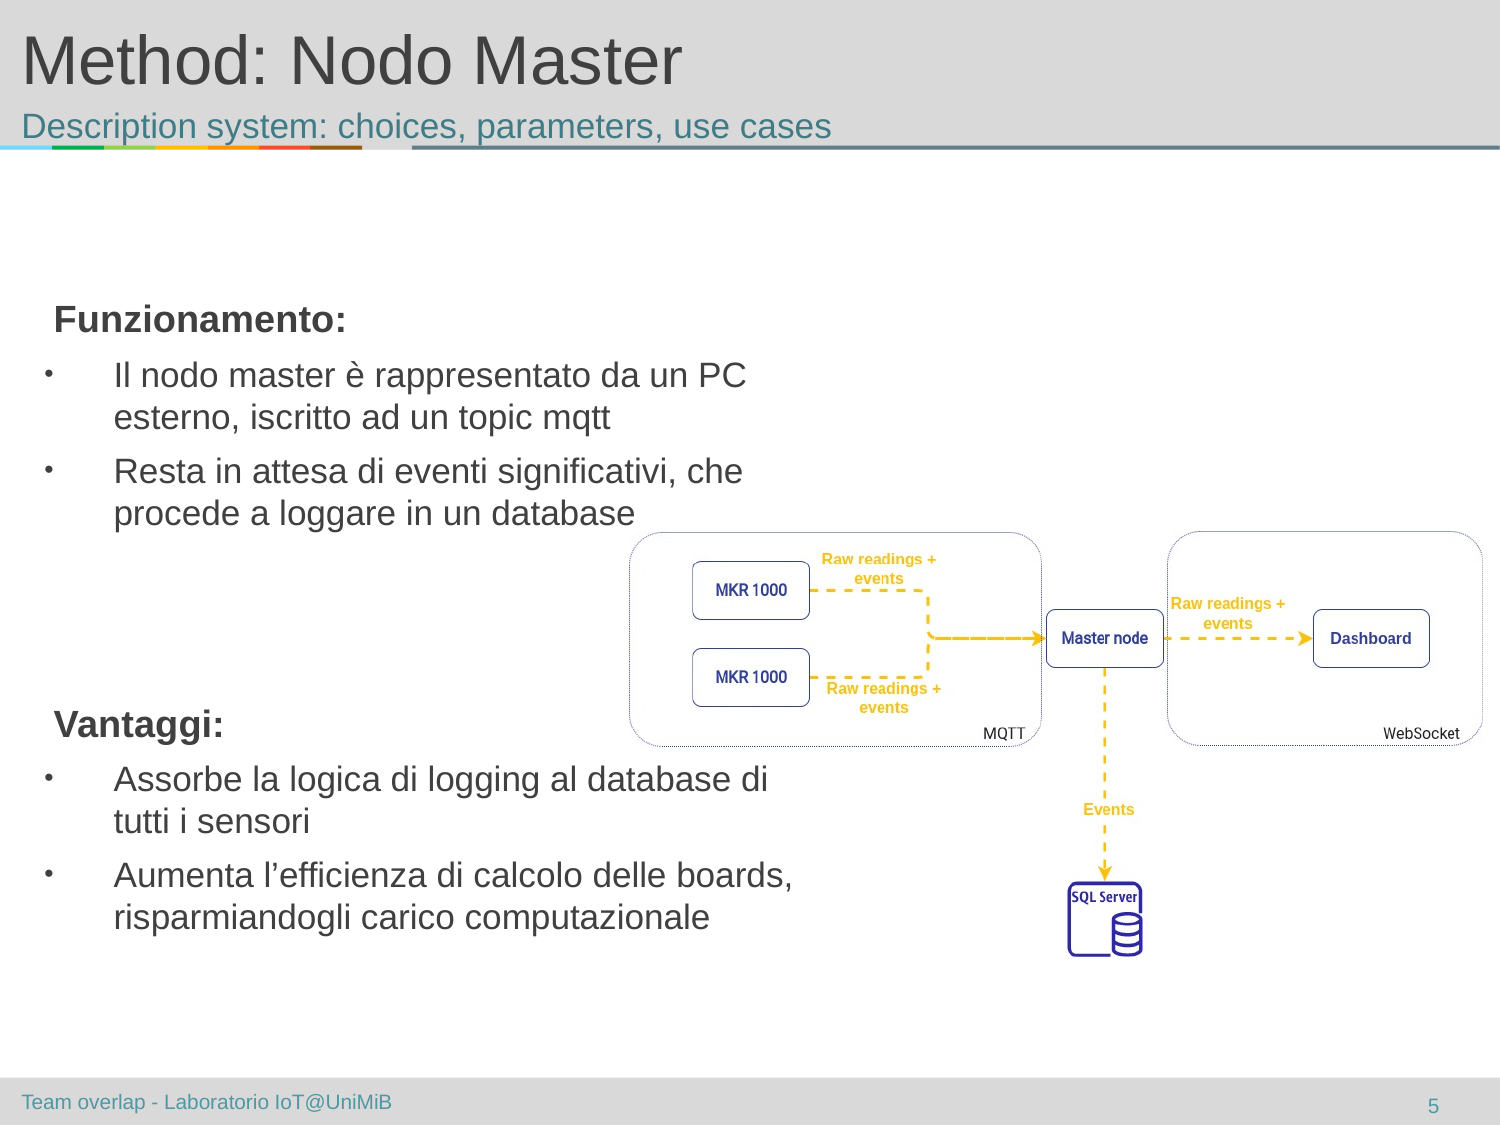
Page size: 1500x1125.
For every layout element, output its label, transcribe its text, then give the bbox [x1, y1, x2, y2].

text_box Vantaggi: Assorbe la logica di logging al database di tutti i sensori Aumenta l’efficienza di calcolo delle boards, risparmiandogli carico computazionale [0, 691, 838, 945]
picture [629, 531, 1483, 957]
list Description system: choices, parameters, use cases [0, 92, 1500, 146]
text_box Funzionamento: Il nodo master è rappresentato da un PC esterno, iscritto ad un topic mqtt Resta in attesa di eventi significativi, che procede a loggare in un database [0, 287, 819, 540]
title Method: Nodo Master [0, 0, 1500, 92]
slide_number <number> [1355, 1087, 1461, 1124]
footer Team overlap - Laboratorio IoT@UniMiB [0, 1090, 600, 1112]
